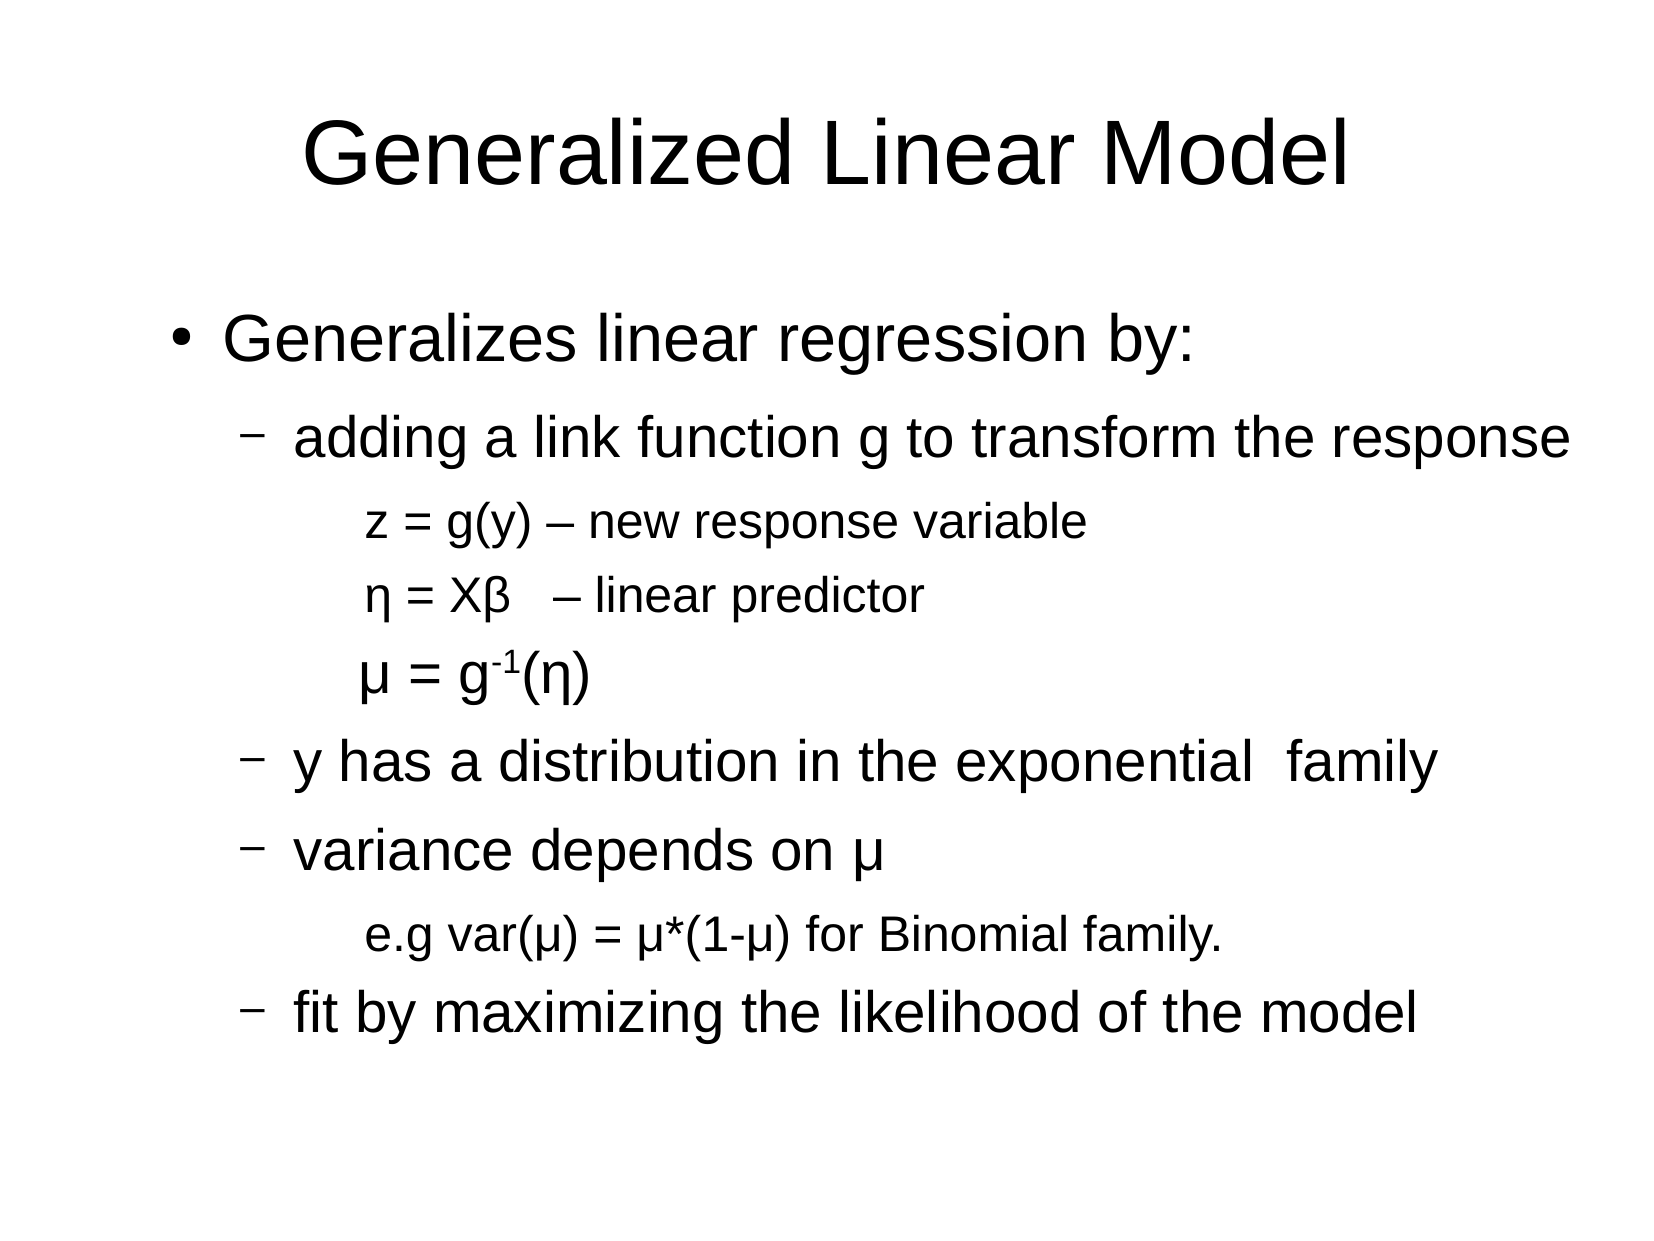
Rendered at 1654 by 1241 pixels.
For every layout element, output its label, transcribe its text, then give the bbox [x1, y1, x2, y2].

title Generalized Linear Model [82, 49, 1571, 257]
list Generalizes linear regression by: adding a link function g to transform the response z = g(y) – new response variable η = Xβ – linear predictor μ = g-1(η) y has a distribution in the exponential family variance depends on μ e.g var(μ) = μ*(1-μ) for Binomial family. fit by maximizing the likelihood of the model [151, 300, 1640, 1119]
